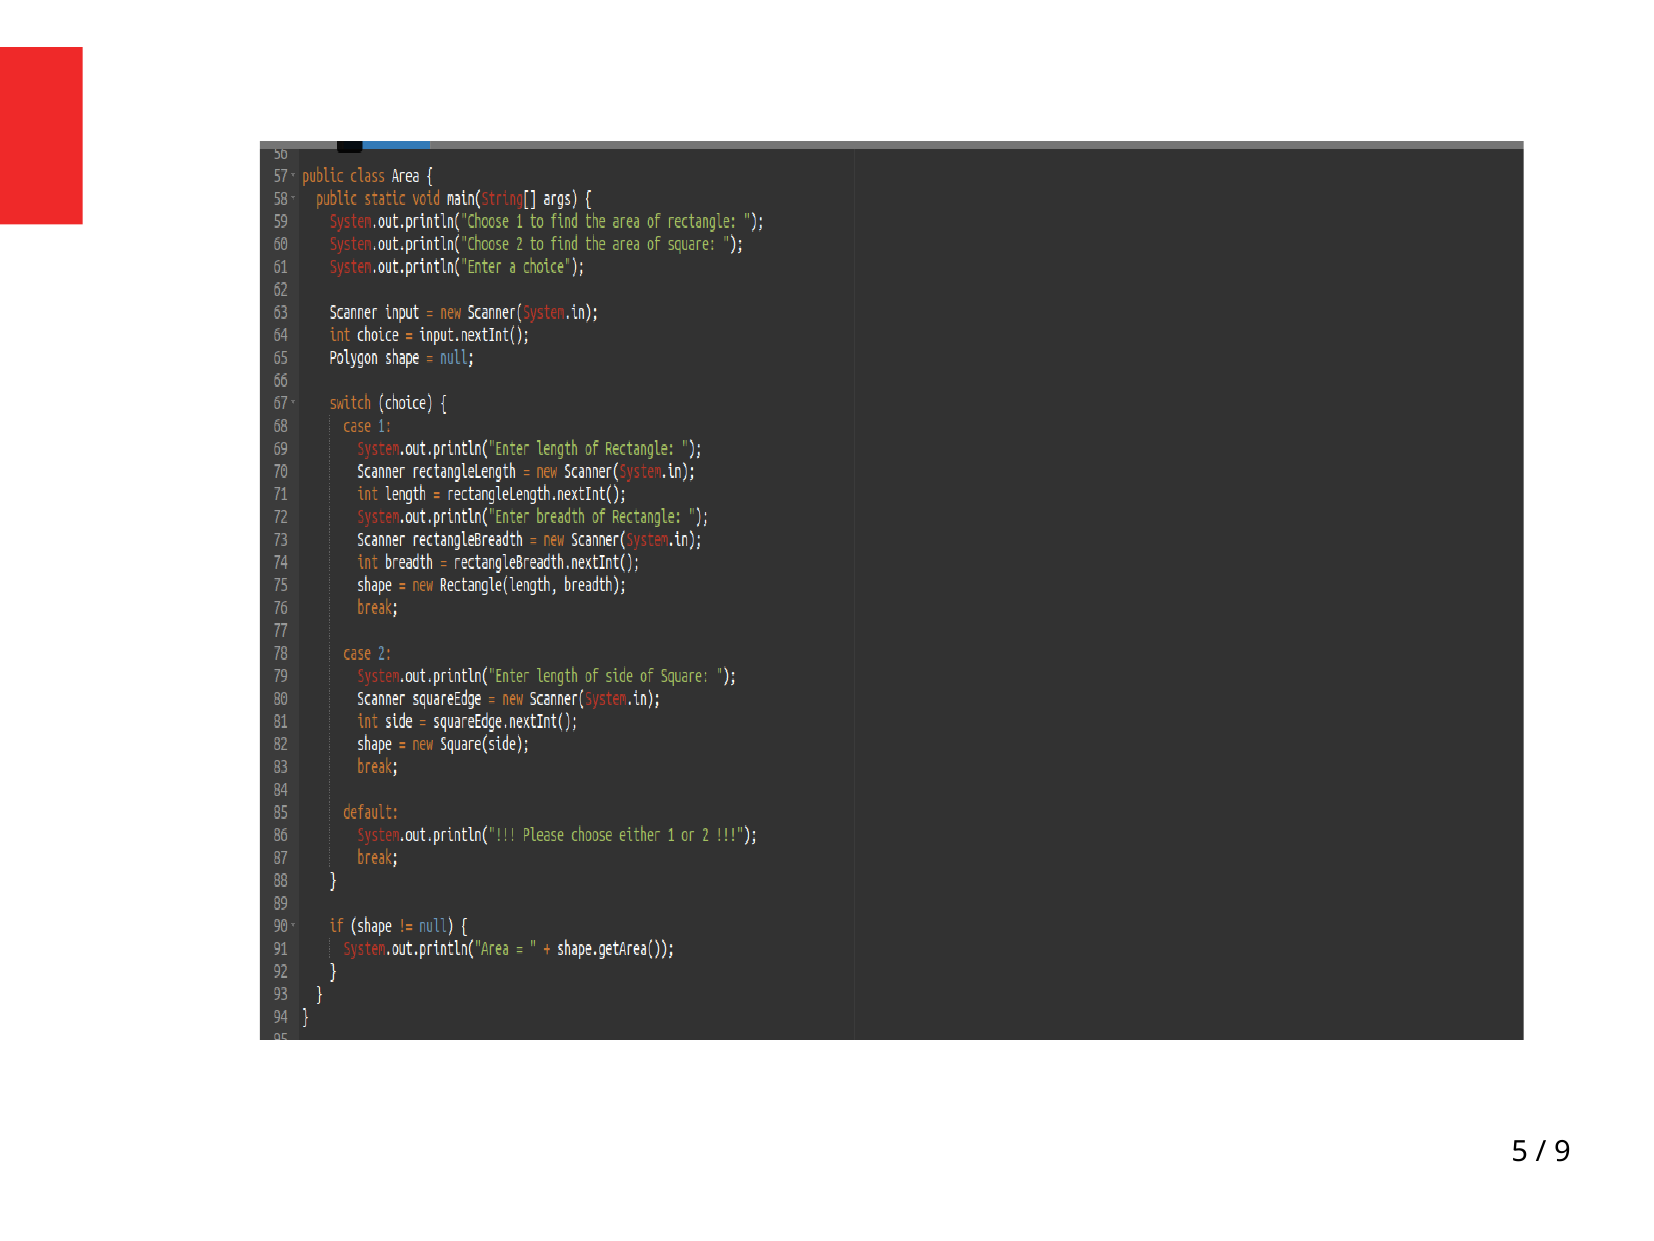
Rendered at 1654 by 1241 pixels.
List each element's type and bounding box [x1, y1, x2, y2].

picture [259, 141, 1524, 1040]
